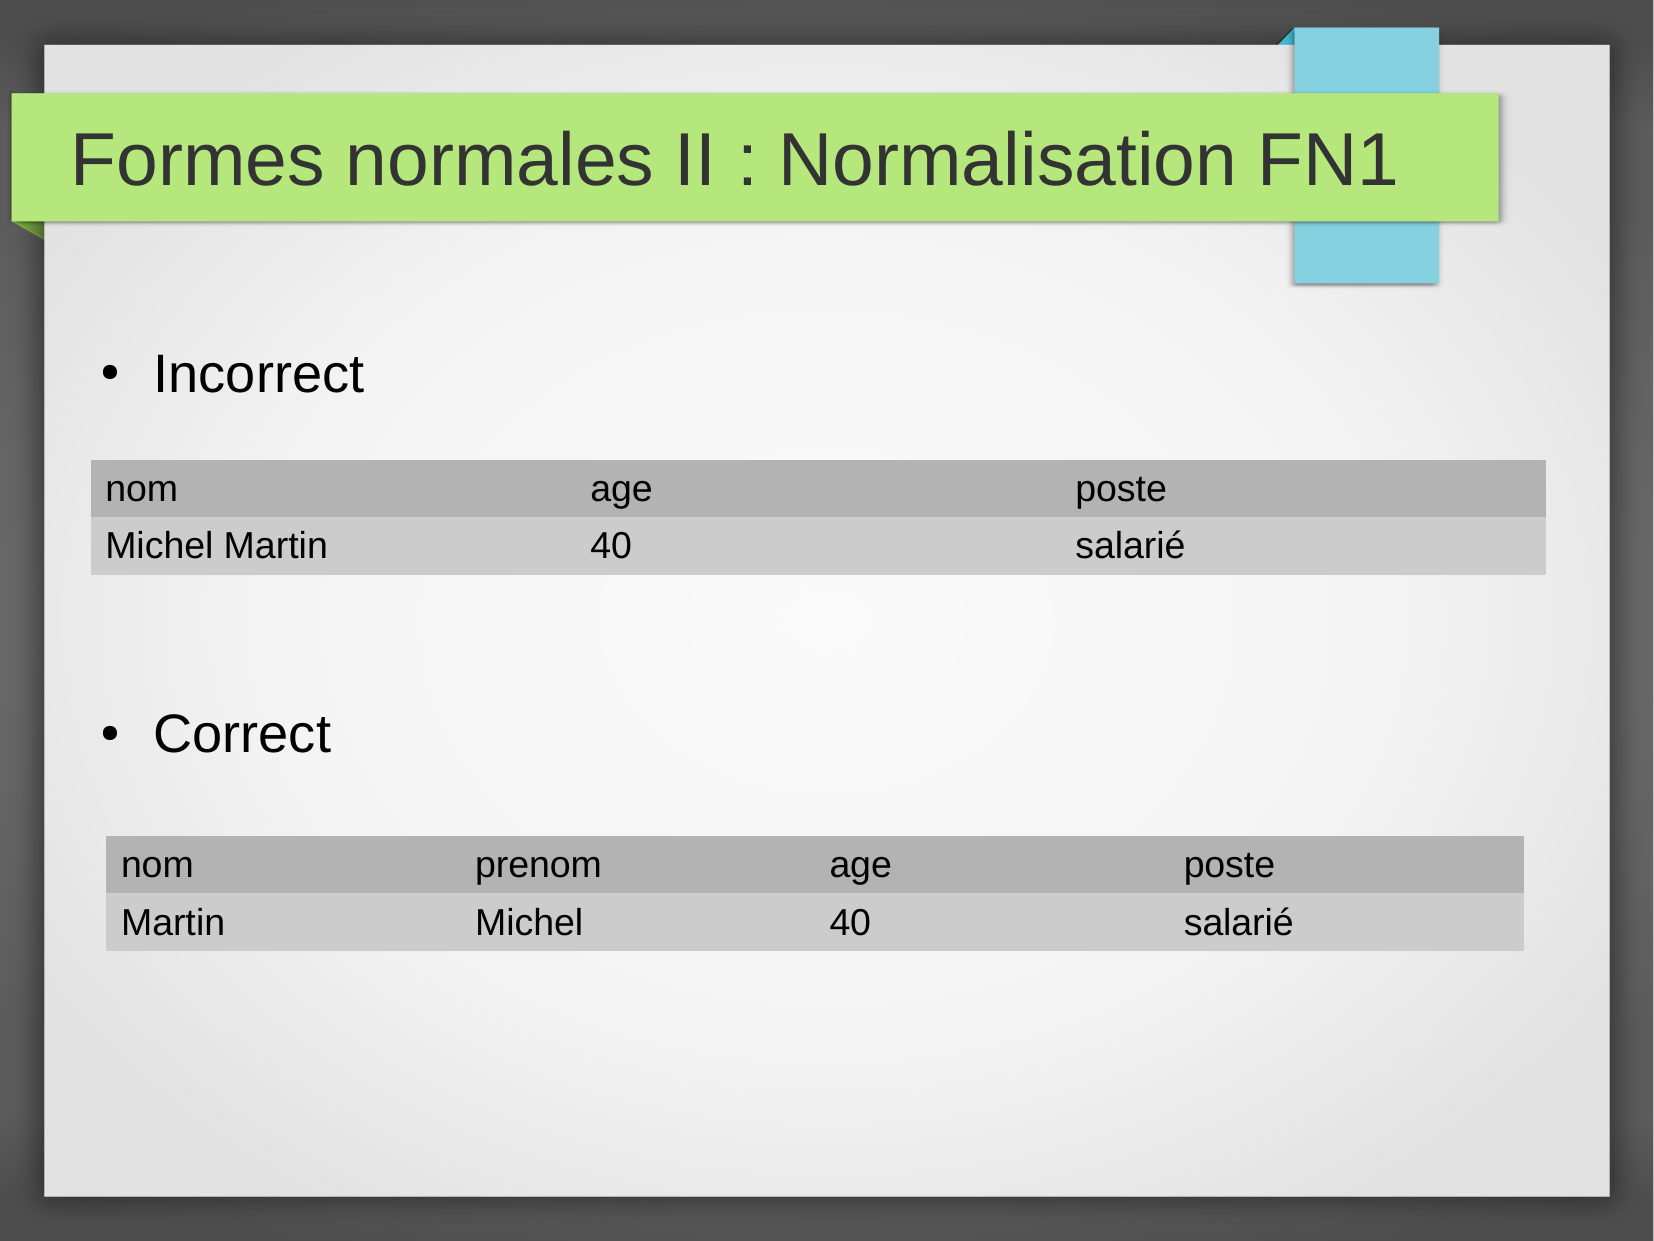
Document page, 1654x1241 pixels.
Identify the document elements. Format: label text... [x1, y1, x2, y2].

table_cell salarié [1061, 517, 1546, 575]
table_cell 40 [576, 517, 1061, 575]
table_header poste [1061, 460, 1546, 517]
table_cell Michel Martin [91, 517, 576, 575]
table_header nom [106, 836, 461, 893]
table_cell 40 [815, 893, 1169, 951]
table_cell salarié [1169, 893, 1524, 951]
table_header age [815, 836, 1169, 893]
table_header age [576, 460, 1061, 517]
table_cell Martin [106, 893, 461, 951]
table_header nom [91, 460, 576, 517]
list Incorrect Correct [82, 343, 1538, 1063]
picture [0, 0, 1654, 1241]
table_header prenom [461, 836, 815, 893]
table_cell Michel [461, 893, 815, 951]
title Formes normales II : Normalisation FN1 [70, 106, 1524, 213]
table_header poste [1169, 836, 1524, 893]
